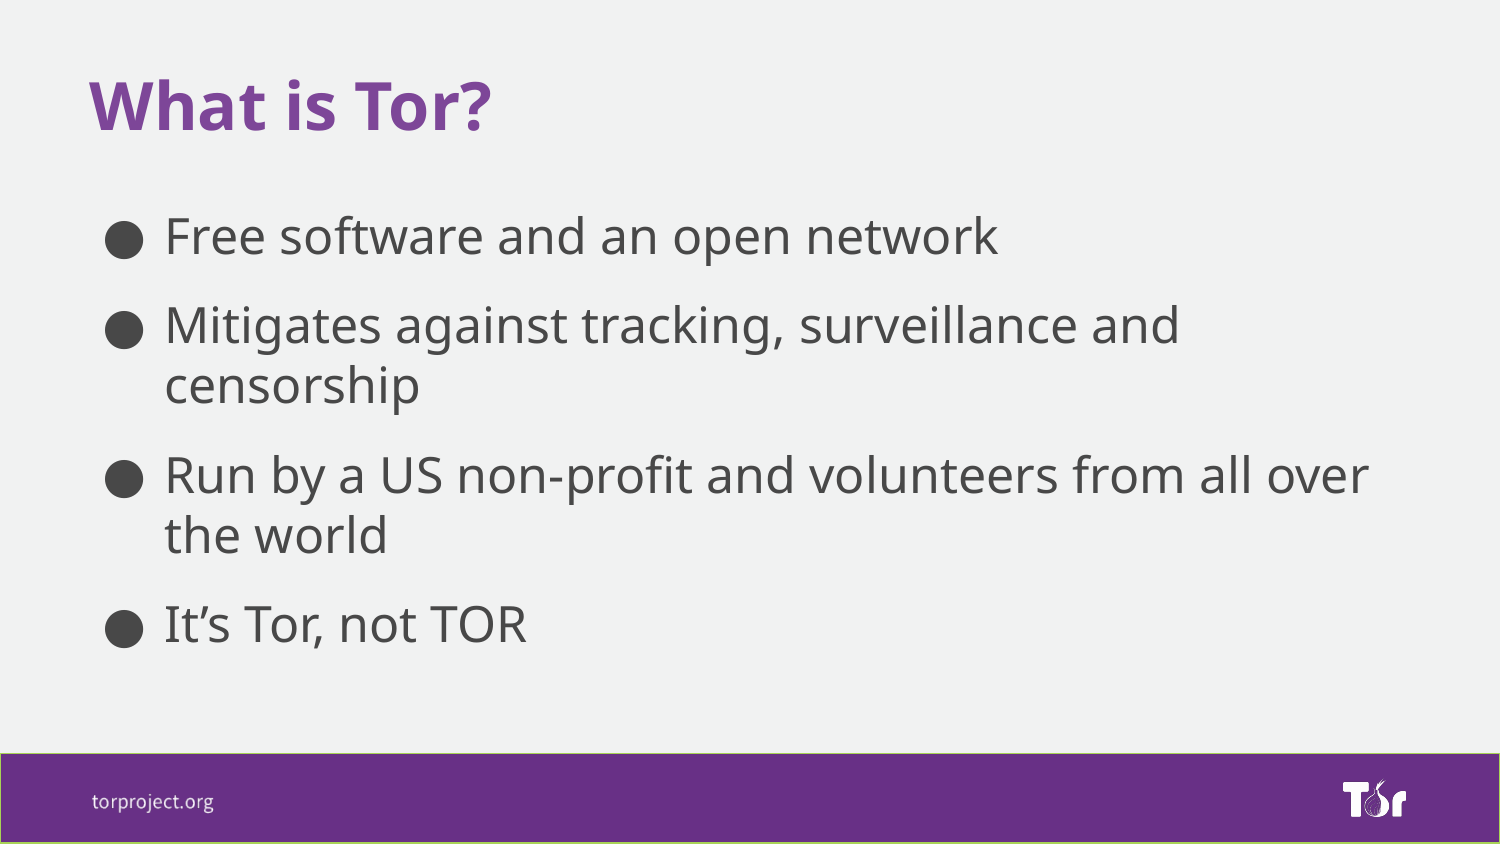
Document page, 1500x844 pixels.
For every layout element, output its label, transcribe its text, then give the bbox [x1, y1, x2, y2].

text_box What is Tor? [75, 33, 1425, 174]
picture [75, 780, 604, 821]
text_box Free software and an open network Mitigates against tracking, surveillance and censorship Run by a US non-profit and volunteers from all over the world It’s Tor, not TOR [75, 196, 1425, 754]
picture [1343, 778, 1406, 817]
